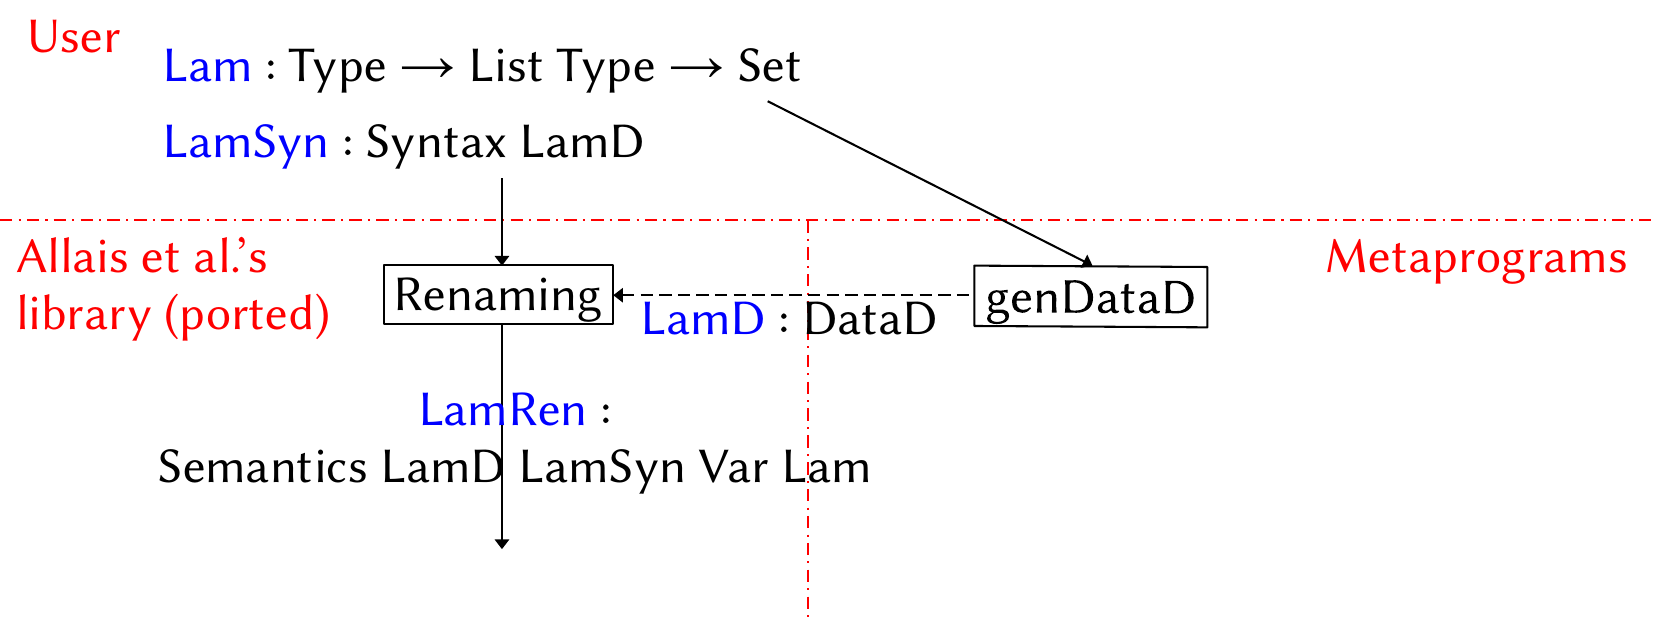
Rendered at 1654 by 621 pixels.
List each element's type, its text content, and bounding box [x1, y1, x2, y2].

text_box LamSyn : Syntax LamD [147, 105, 739, 179]
text_box User [0, 0, 148, 72]
text_box Renaming [383, 264, 614, 324]
text_box LamRen : Semantics LamD LamSyn Var Lam [109, 373, 920, 502]
text_box Lam : Type → List Type → Set [147, 29, 821, 102]
text_box Allais et al.’s library (ported) [1, 220, 355, 355]
text_box genDataD [974, 265, 1208, 328]
text_box LamD : DataD [612, 282, 967, 355]
text_box Metaprograms [1299, 220, 1654, 296]
